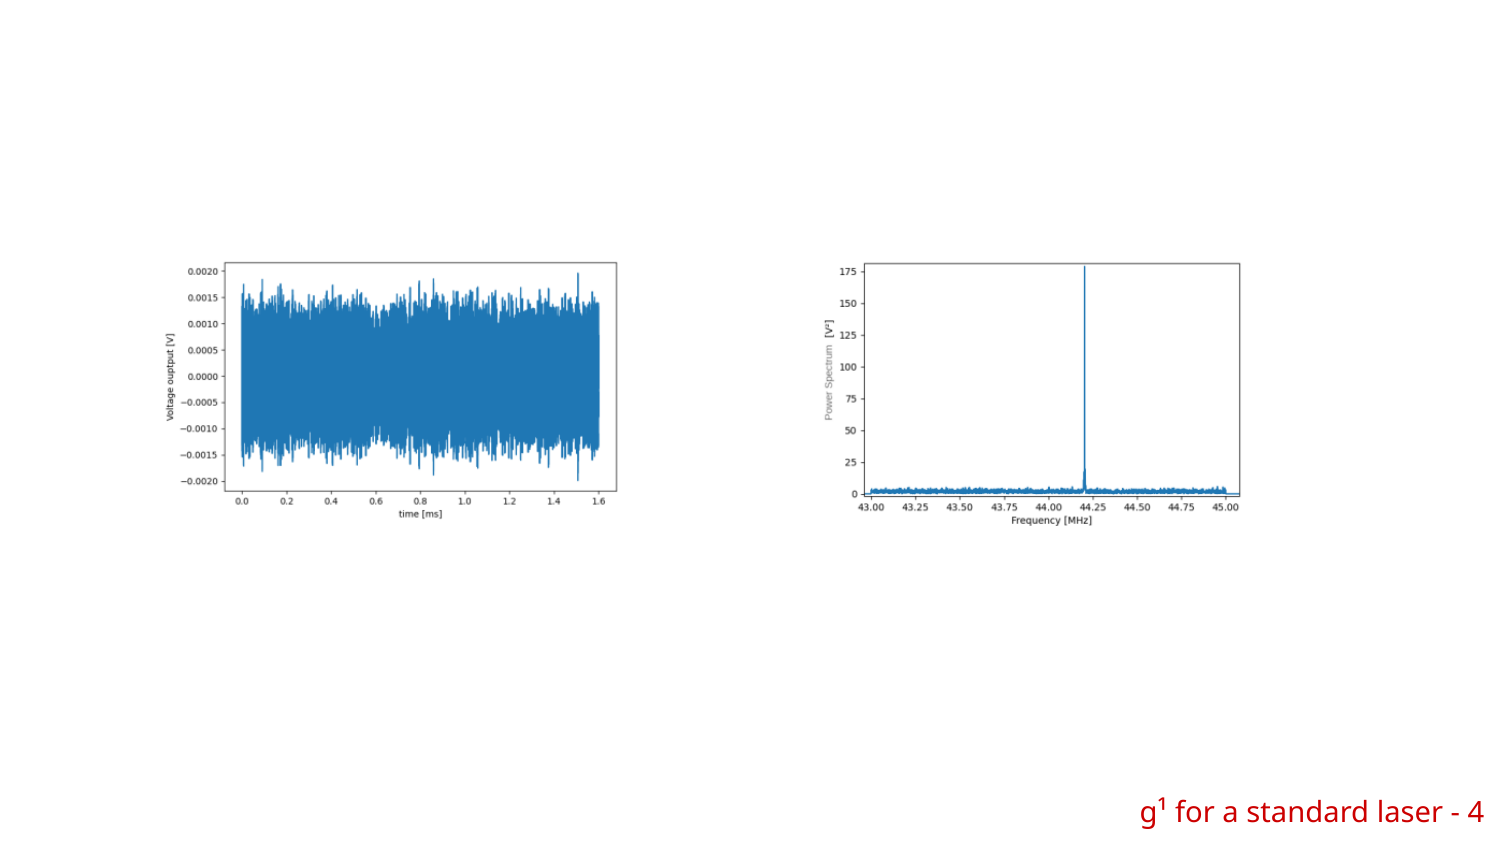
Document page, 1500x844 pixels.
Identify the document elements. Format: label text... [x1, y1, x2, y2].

text_box g¹ for a standard laser - 4 [344, 778, 1500, 844]
picture [142, 234, 638, 531]
picture [801, 234, 1266, 531]
